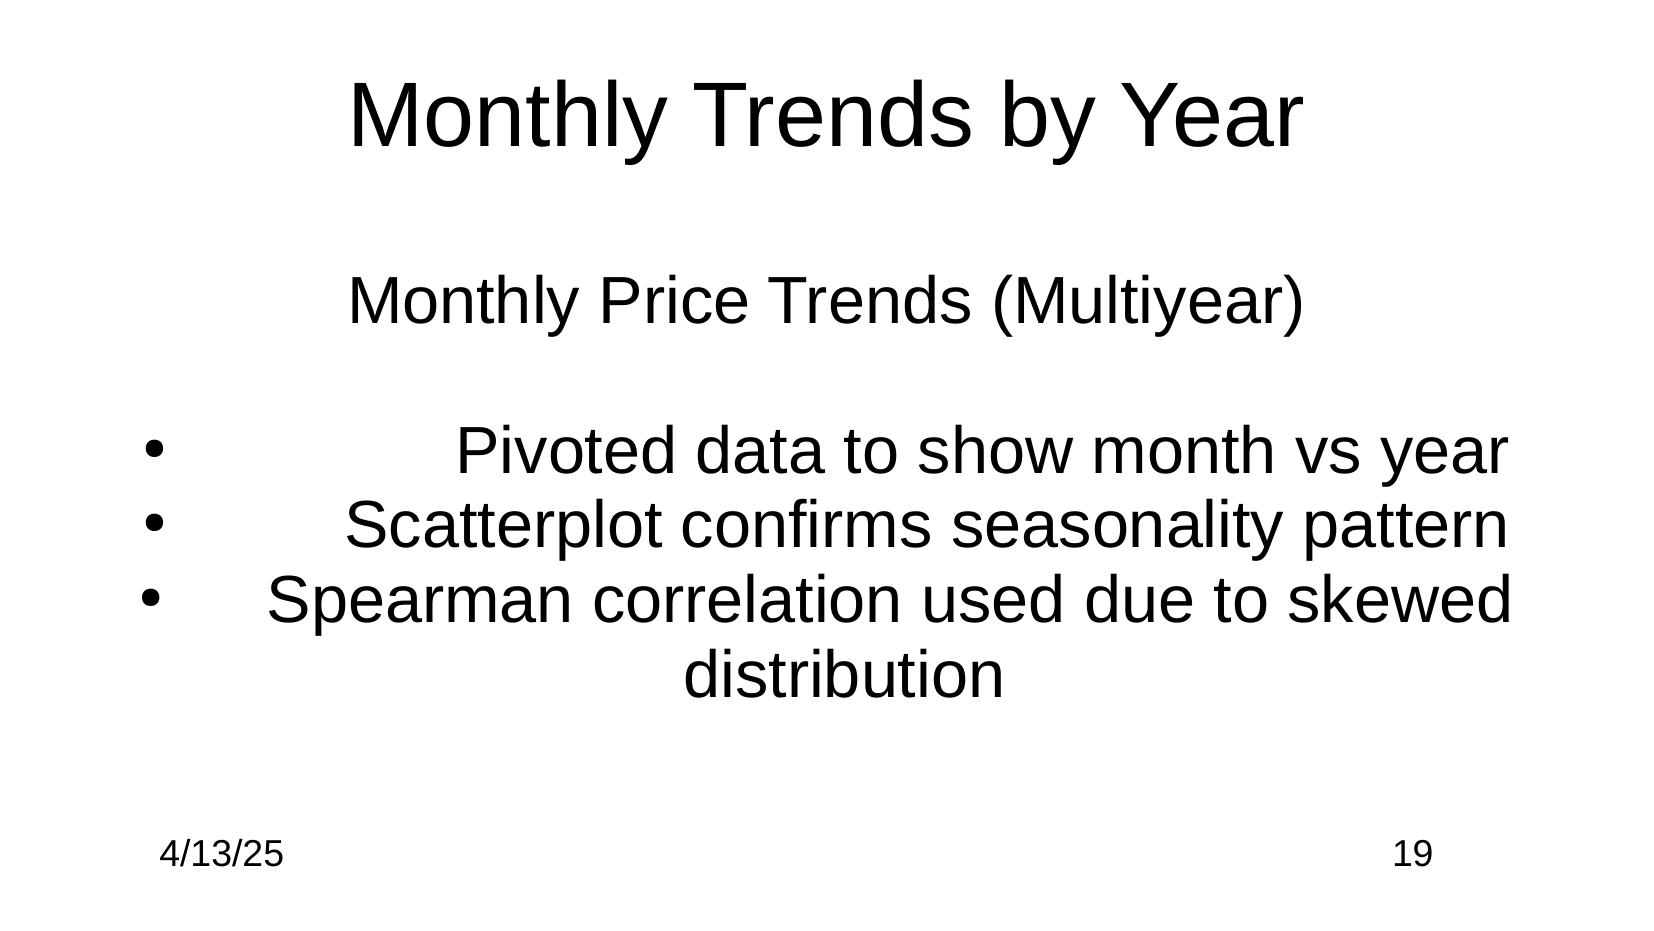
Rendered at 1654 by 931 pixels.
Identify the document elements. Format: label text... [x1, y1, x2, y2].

title Monthly Trends by Year [82, 37, 1571, 193]
subtitle Monthly Price Trends (Multiyear) Pivoted data to show month vs year Scatterplot confirms seasonality pattern Spearman correlation used due to skewed distribution [82, 217, 1571, 758]
